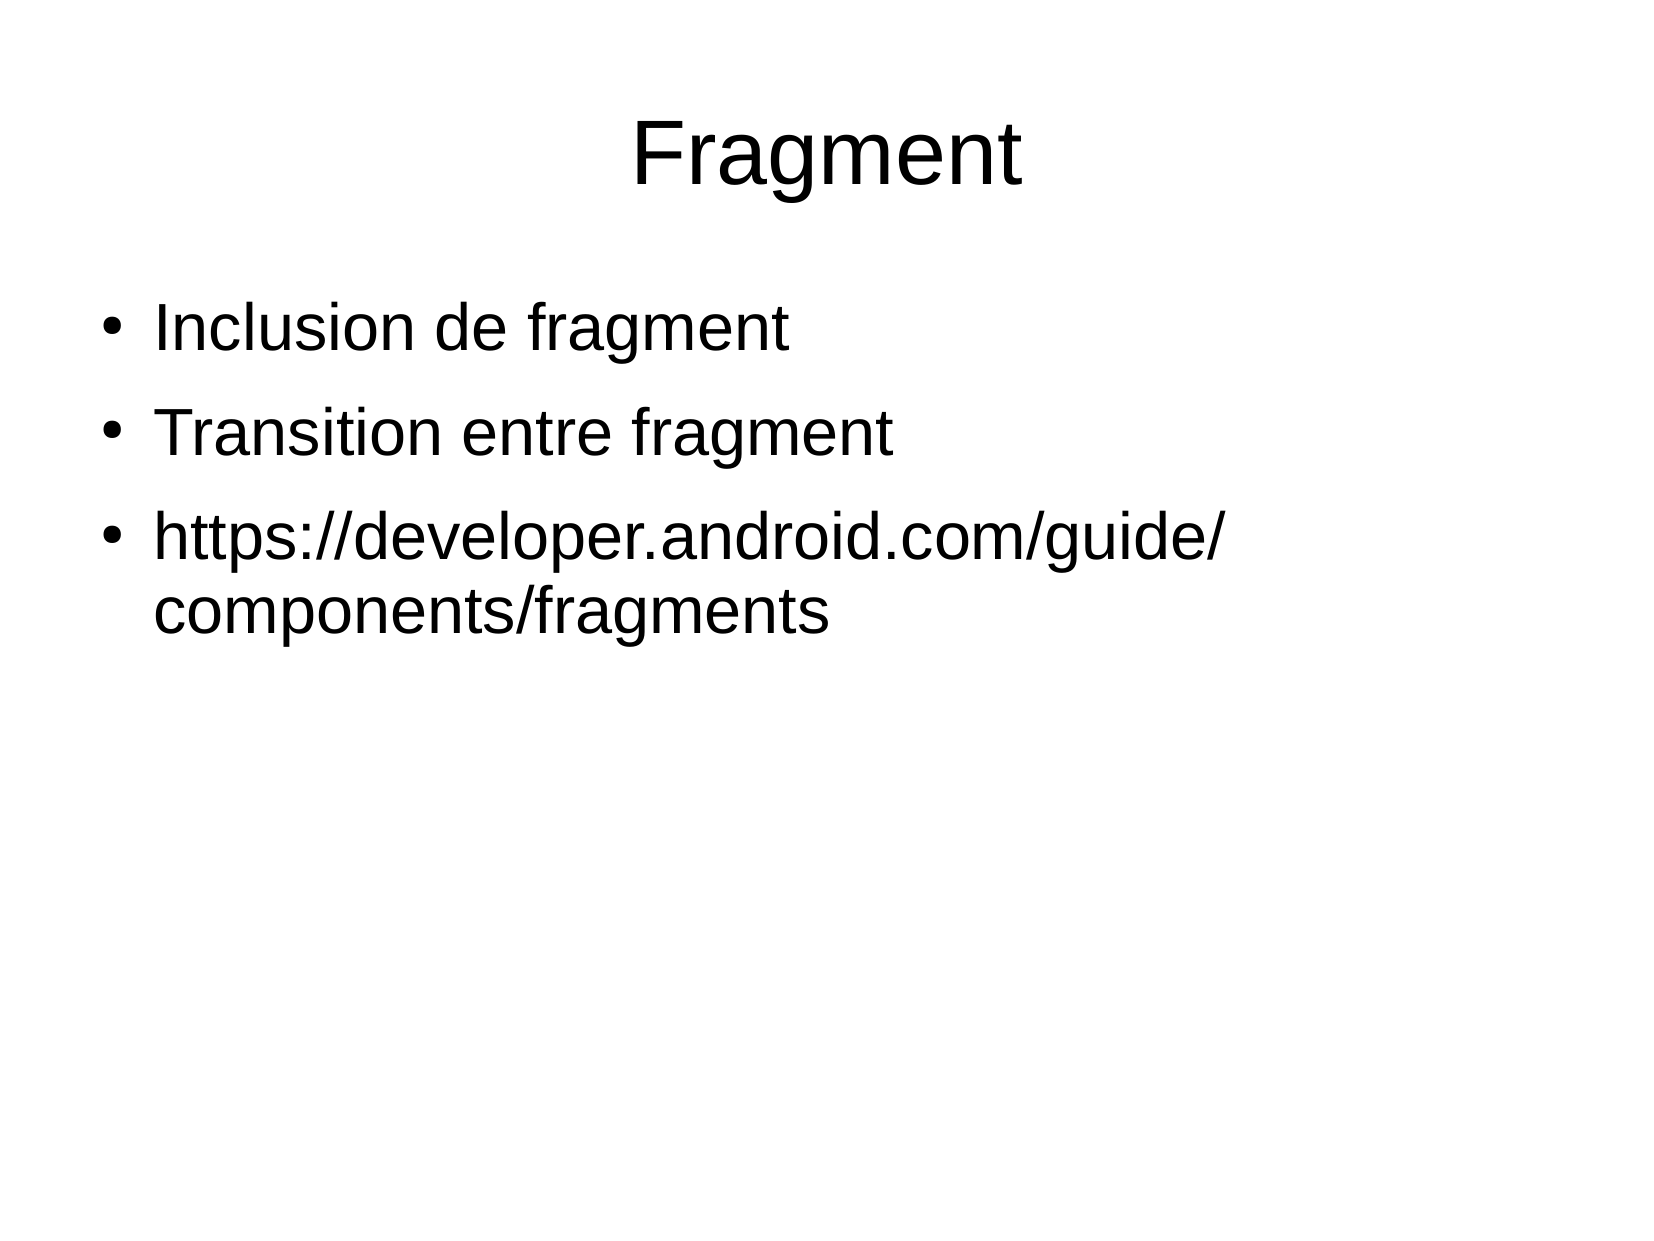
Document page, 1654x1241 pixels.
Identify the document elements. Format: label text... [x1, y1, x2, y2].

list Inclusion de fragment Transition entre fragment https://developer.android.com/guide/components/fragments [82, 290, 1571, 1010]
title Fragment [82, 49, 1571, 257]
